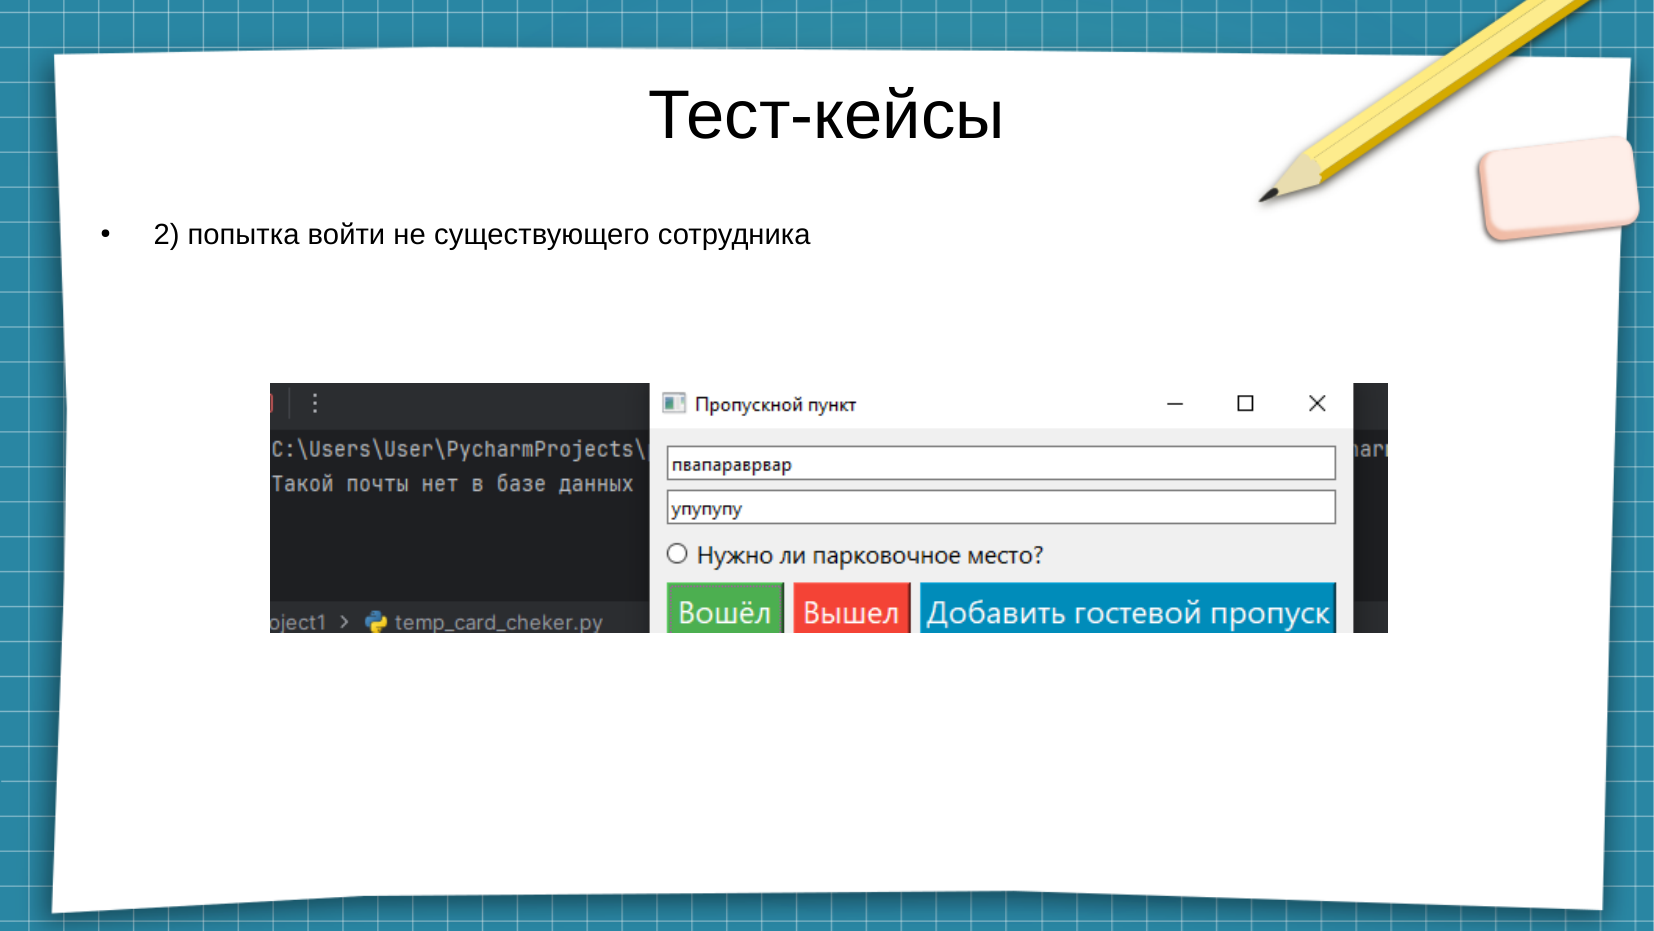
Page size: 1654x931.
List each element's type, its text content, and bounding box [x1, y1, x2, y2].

picture [0, 0, 1654, 931]
list 2) попытка войти не существующего сотрудника [82, 217, 1571, 758]
title Тест-кейсы [82, 37, 1571, 193]
